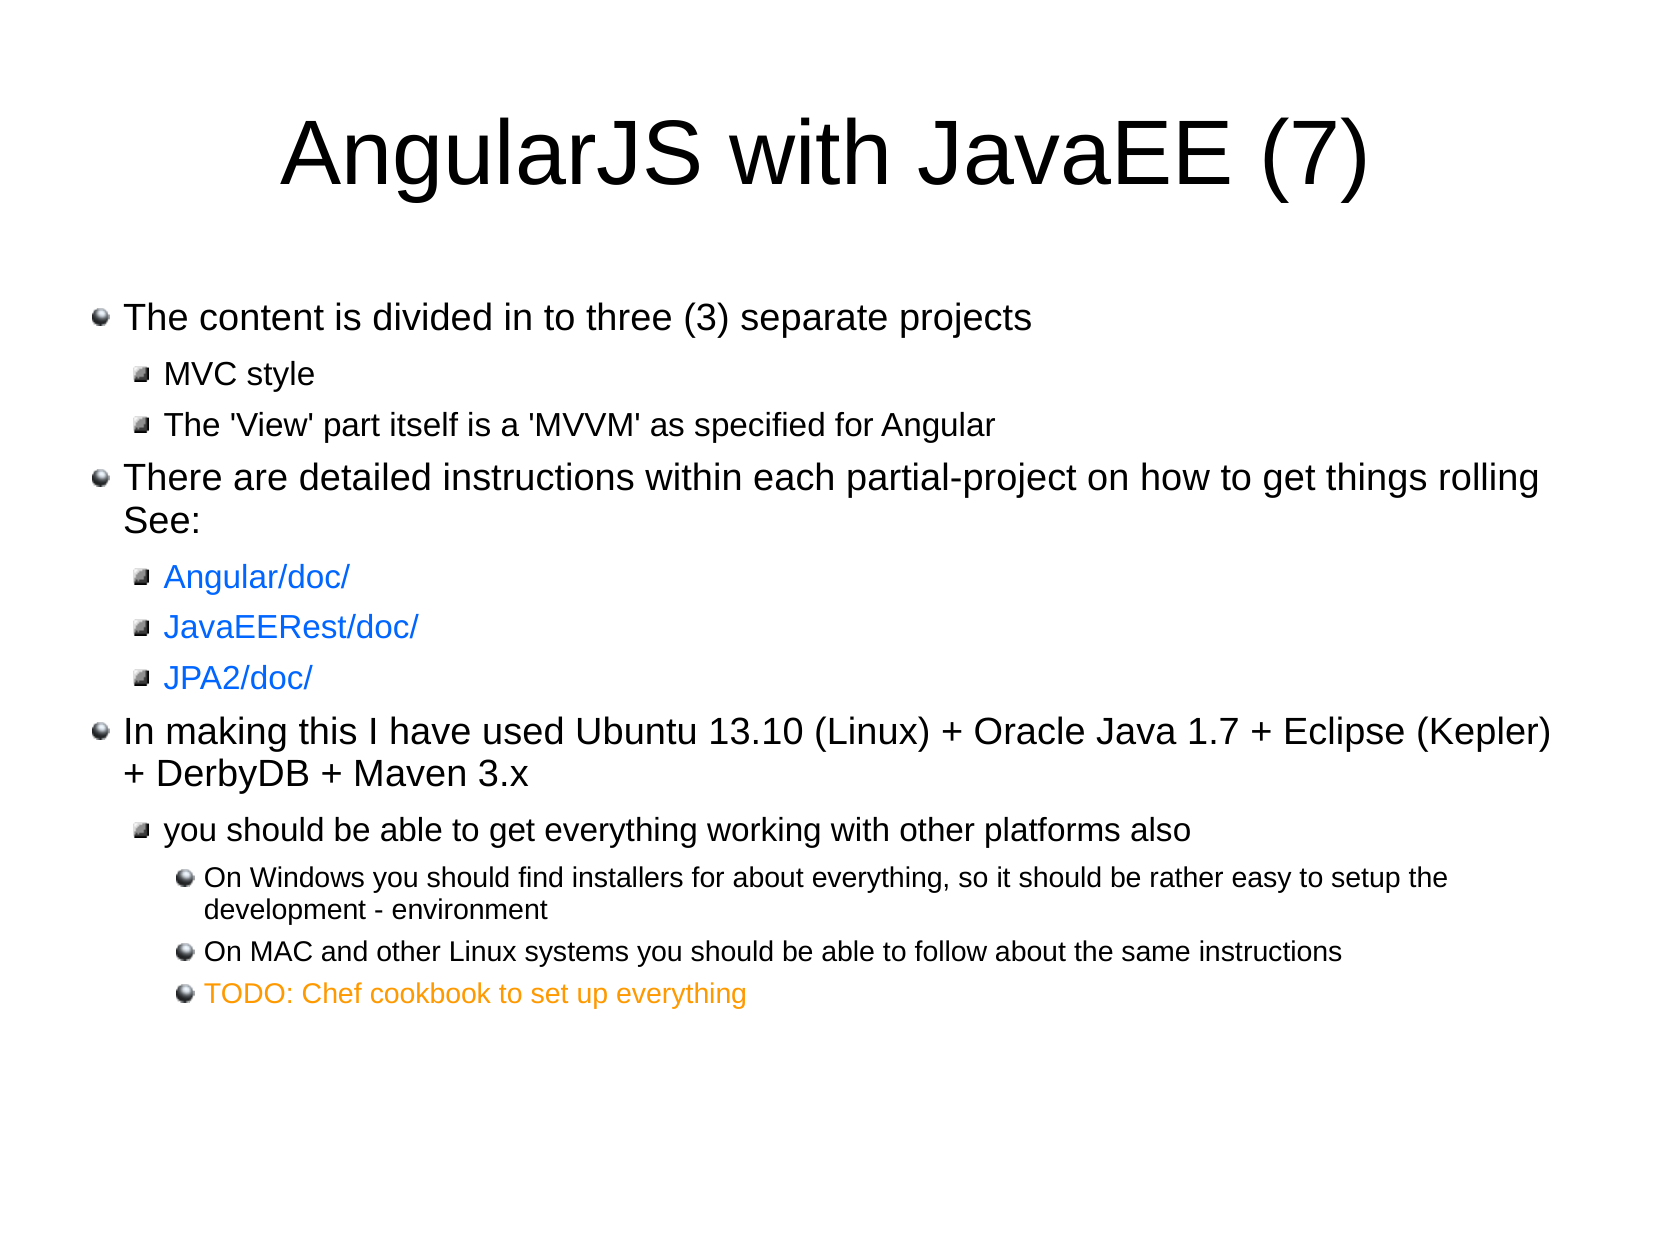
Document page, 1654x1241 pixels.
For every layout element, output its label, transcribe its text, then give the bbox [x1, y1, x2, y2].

list The content is divided in to three (3) separate projects MVC style The 'View' part itself is a 'MVVM' as specified for Angular There are detailed instructions within each partial-project on how to get things rolling See: Angular/doc/ JavaEERest/doc/ JPA2/doc/ In making this I have used Ubuntu 13.10 (Linux) + Oracle Java 1.7 + Eclipse (Kepler) + DerbyDB + Maven 3.x you should be able to get everything working with other platforms also On Windows you should find installers for about everything, so it should be rather easy to setup the development - environment On MAC and other Linux systems you should be able to follow about the same instructions TODO: Chef cookbook to set up everything [82, 296, 1571, 1016]
title AngularJS with JavaEE (7) [82, 49, 1571, 257]
